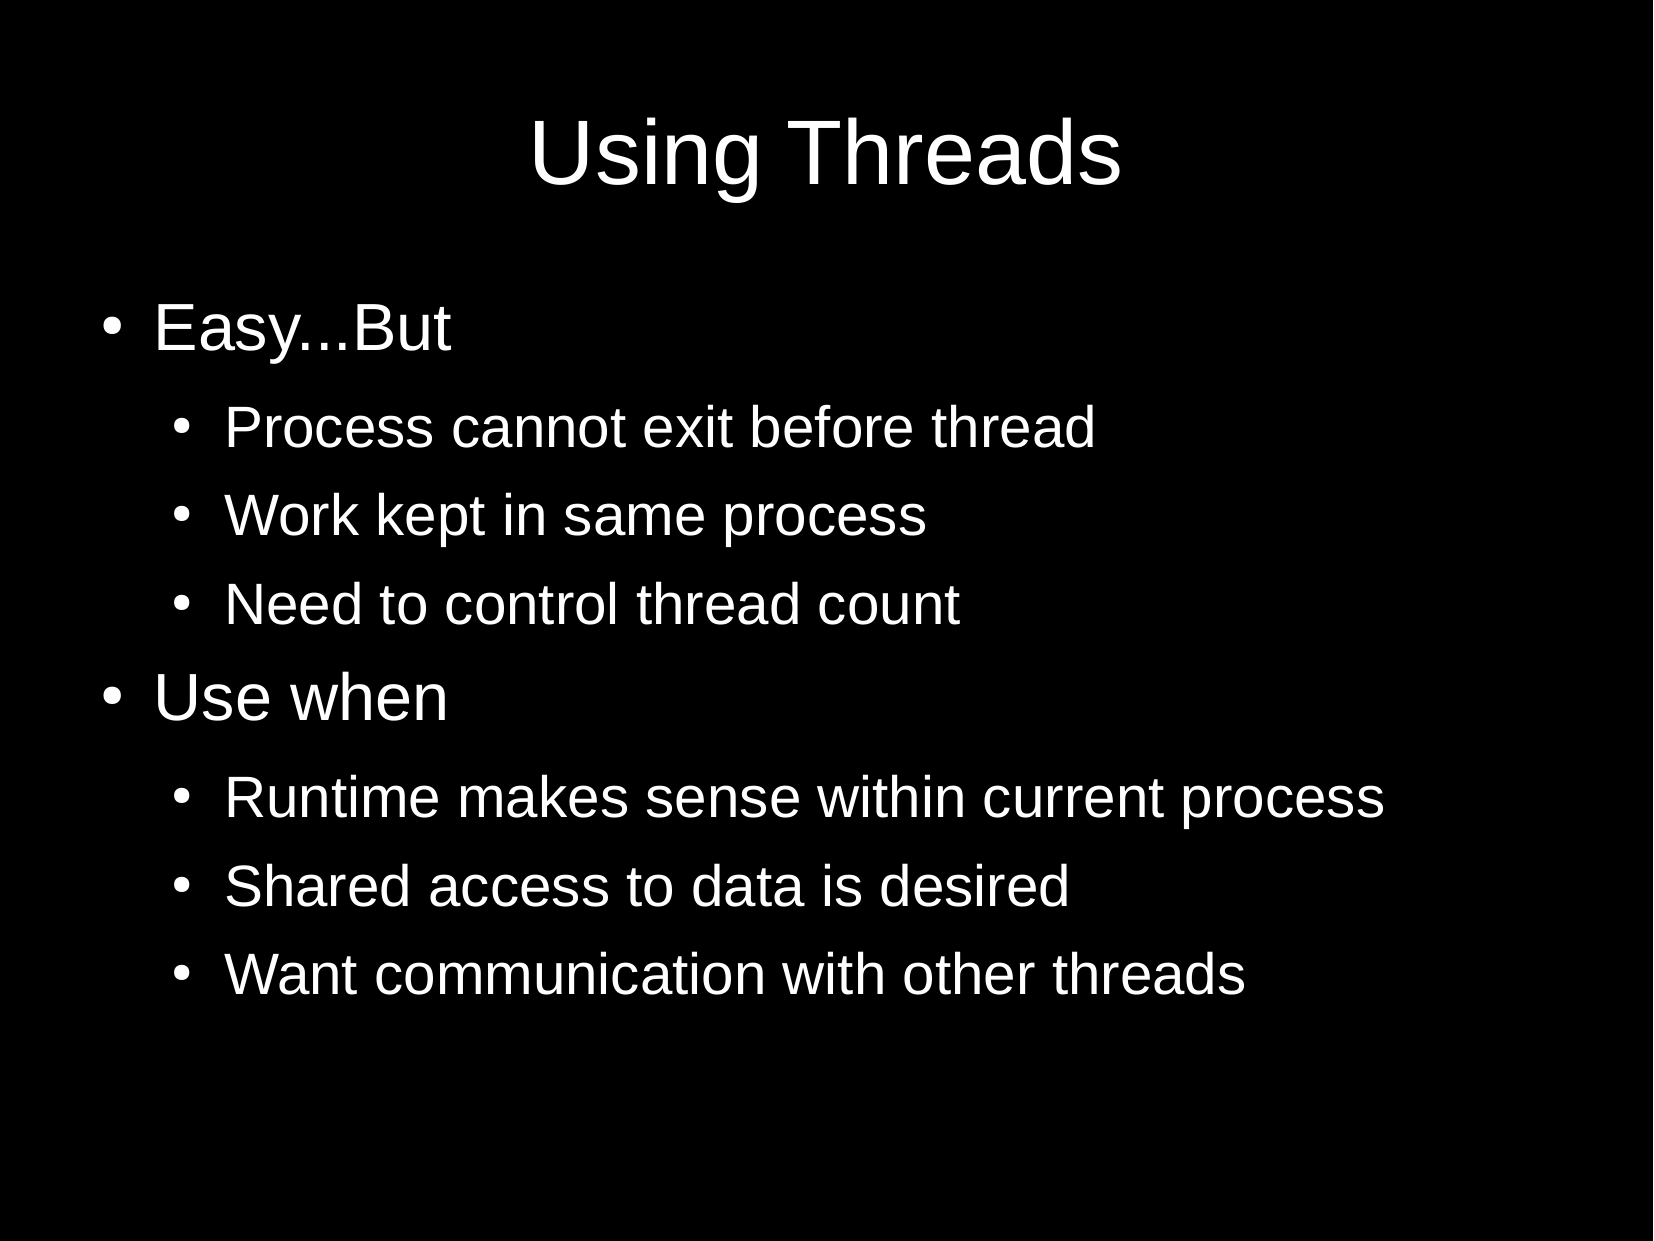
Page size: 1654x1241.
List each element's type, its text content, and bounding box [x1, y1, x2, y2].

title Using Threads [82, 49, 1571, 257]
list Easy...But Process cannot exit before thread Work kept in same process Need to control thread count Use when Runtime makes sense within current process Shared access to data is desired Want communication with other threads [82, 290, 1571, 1109]
